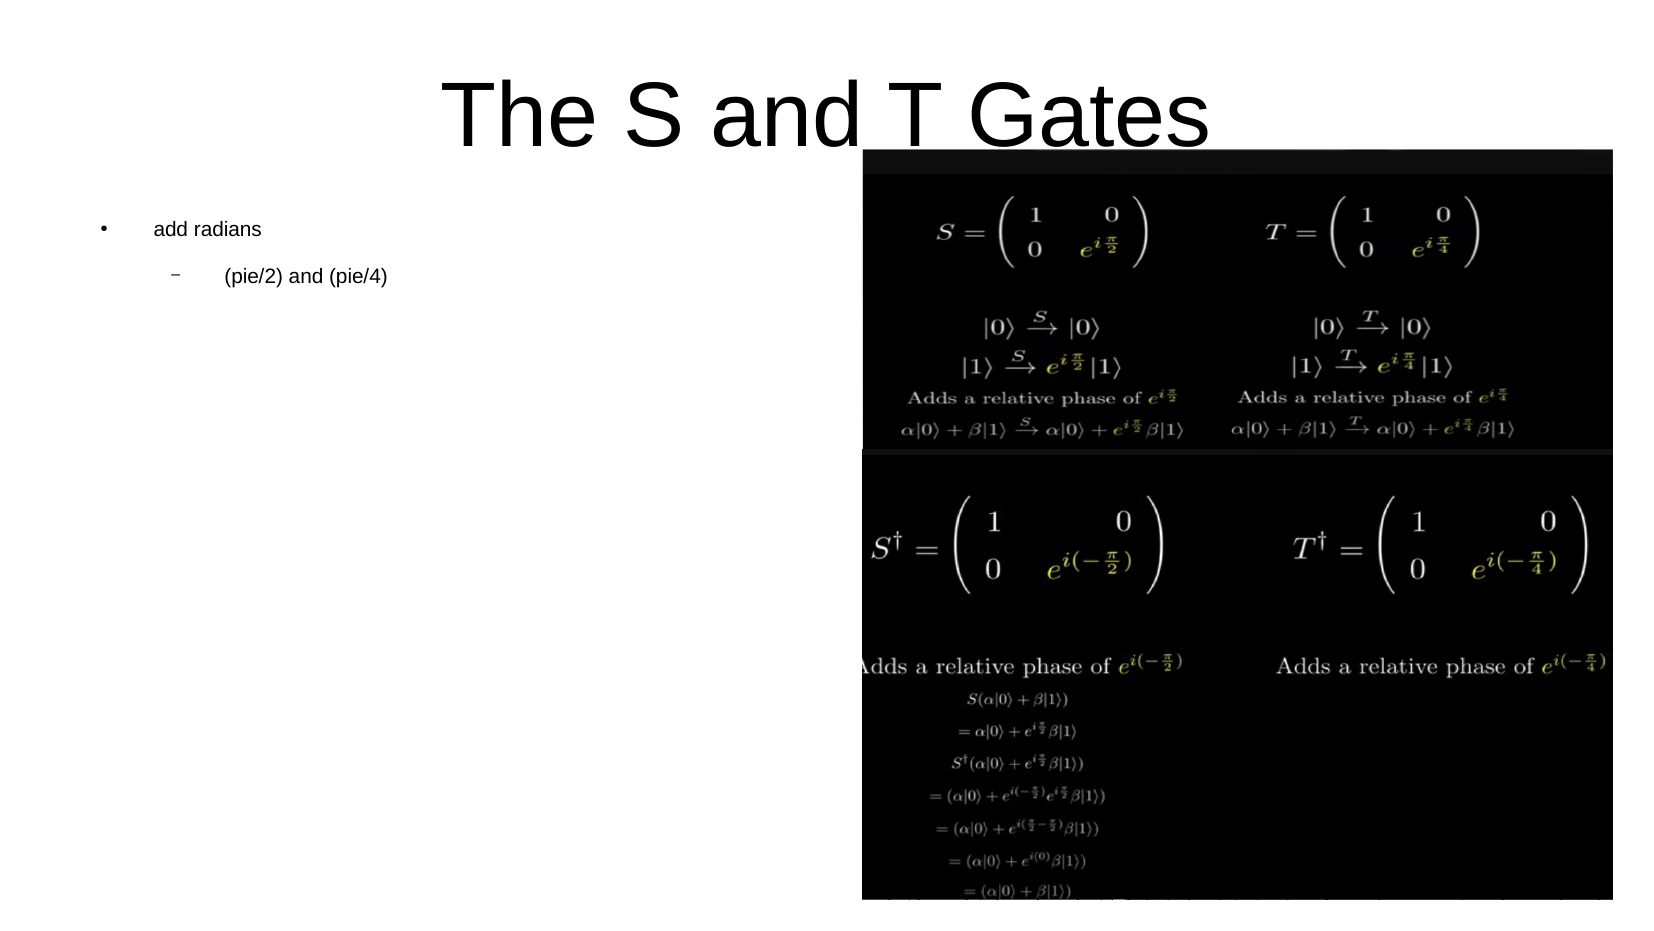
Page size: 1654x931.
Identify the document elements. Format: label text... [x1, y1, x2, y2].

title The S and T Gates [82, 37, 1571, 193]
list add radians (pie/2) and (pie/4) [82, 217, 862, 758]
picture [862, 150, 1613, 901]
